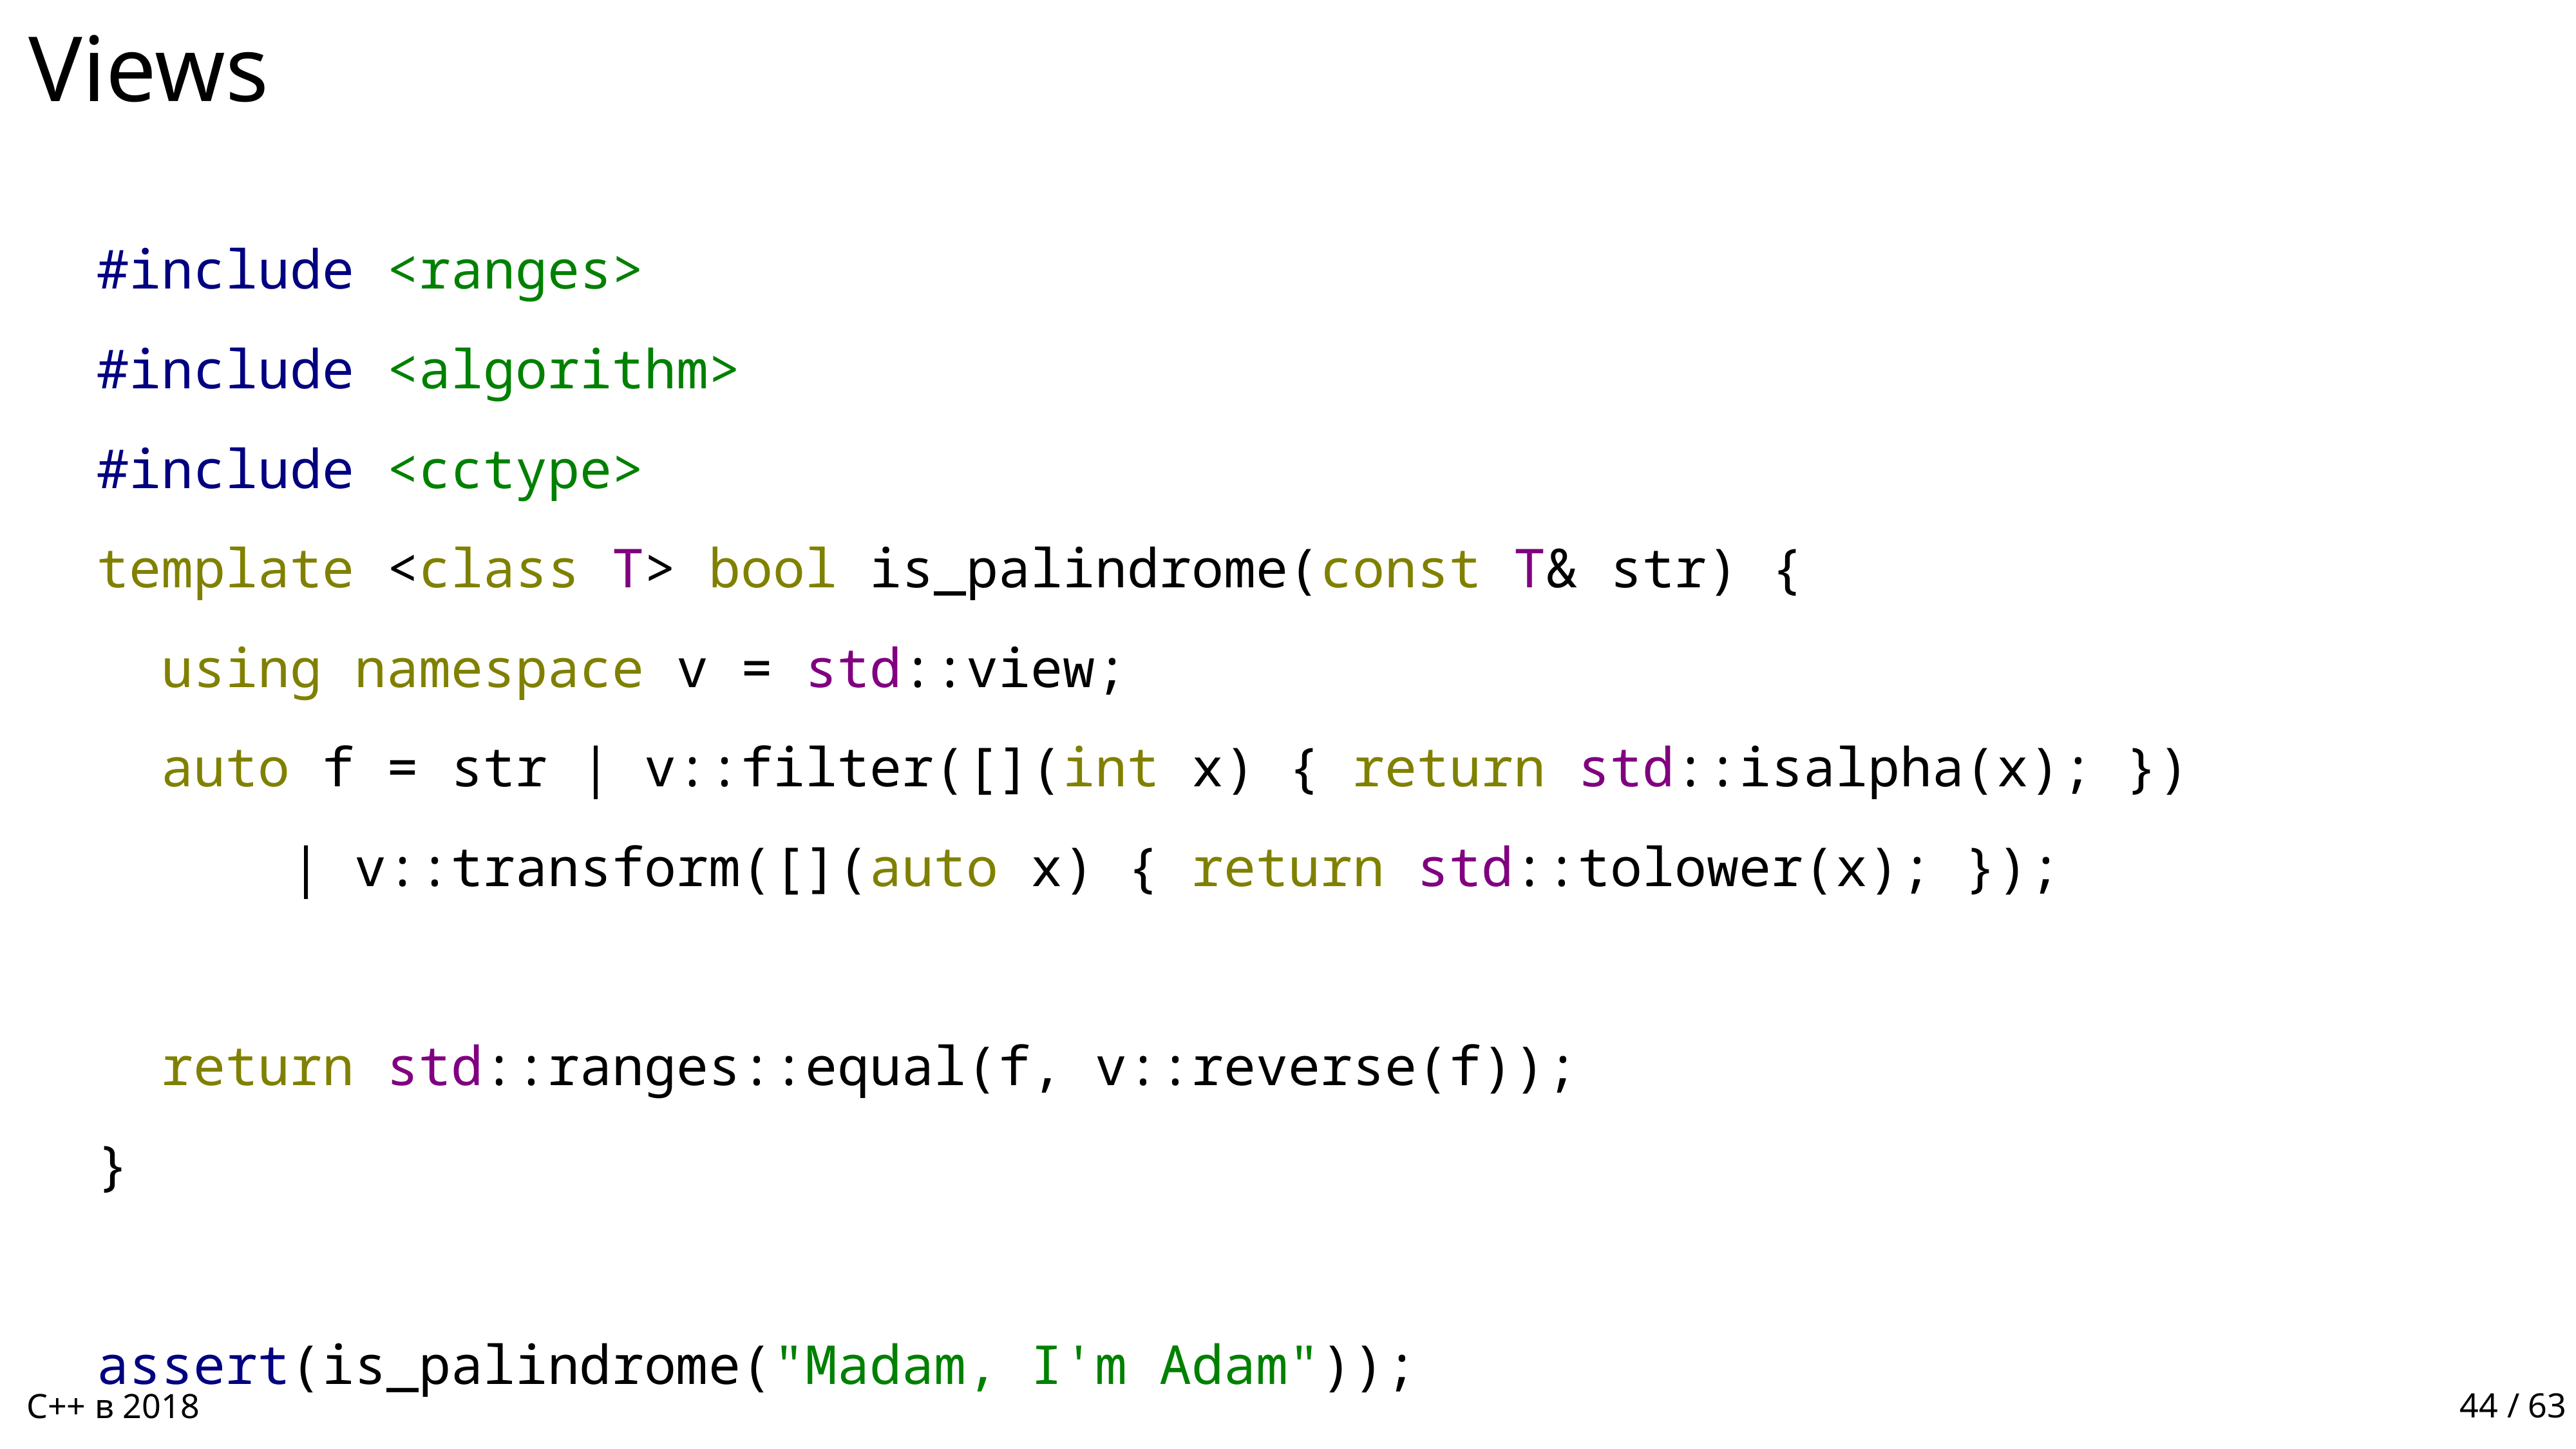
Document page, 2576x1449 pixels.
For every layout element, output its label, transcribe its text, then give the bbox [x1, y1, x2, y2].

list C++ в 2018 [17, 1376, 1114, 1431]
list #include <ranges> #include <algorithm> #include <cctype> template <class T> bool is_palindrome(const T& str) { using namespace v = std::view; auto f = str | v::filter([](int x) { return std::isalpha(x); }) | v::transform([](auto x) { return std::tolower(x); }); return std::ranges::equal(f, v::reverse(f)); } assert(is_palindrome("Madam, I'm Adam")); [87, 214, 2551, 1382]
list <number> / 63 [1479, 1376, 2576, 1431]
title Views [19, 19, 2551, 155]
